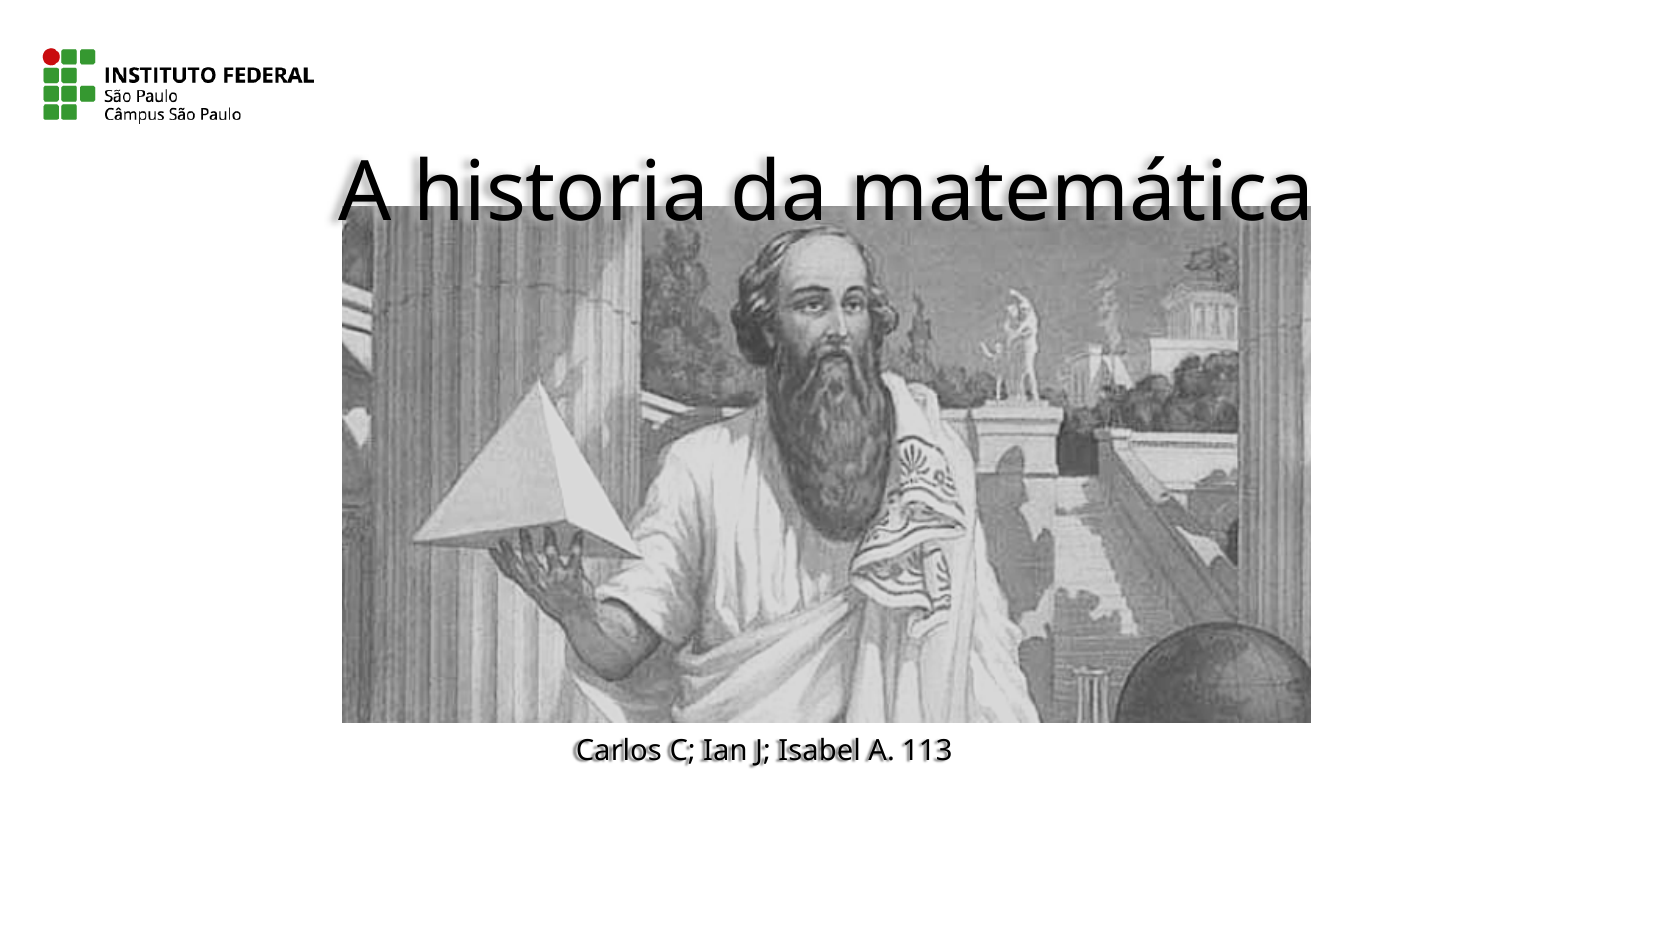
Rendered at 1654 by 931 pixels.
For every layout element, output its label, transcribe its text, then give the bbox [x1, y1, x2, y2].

picture [29, 29, 325, 136]
title A historia da matemática [82, 110, 1571, 266]
text_box Carlos C; Ian J; Isabel A. 113 [561, 722, 1241, 837]
picture [342, 266, 1311, 723]
